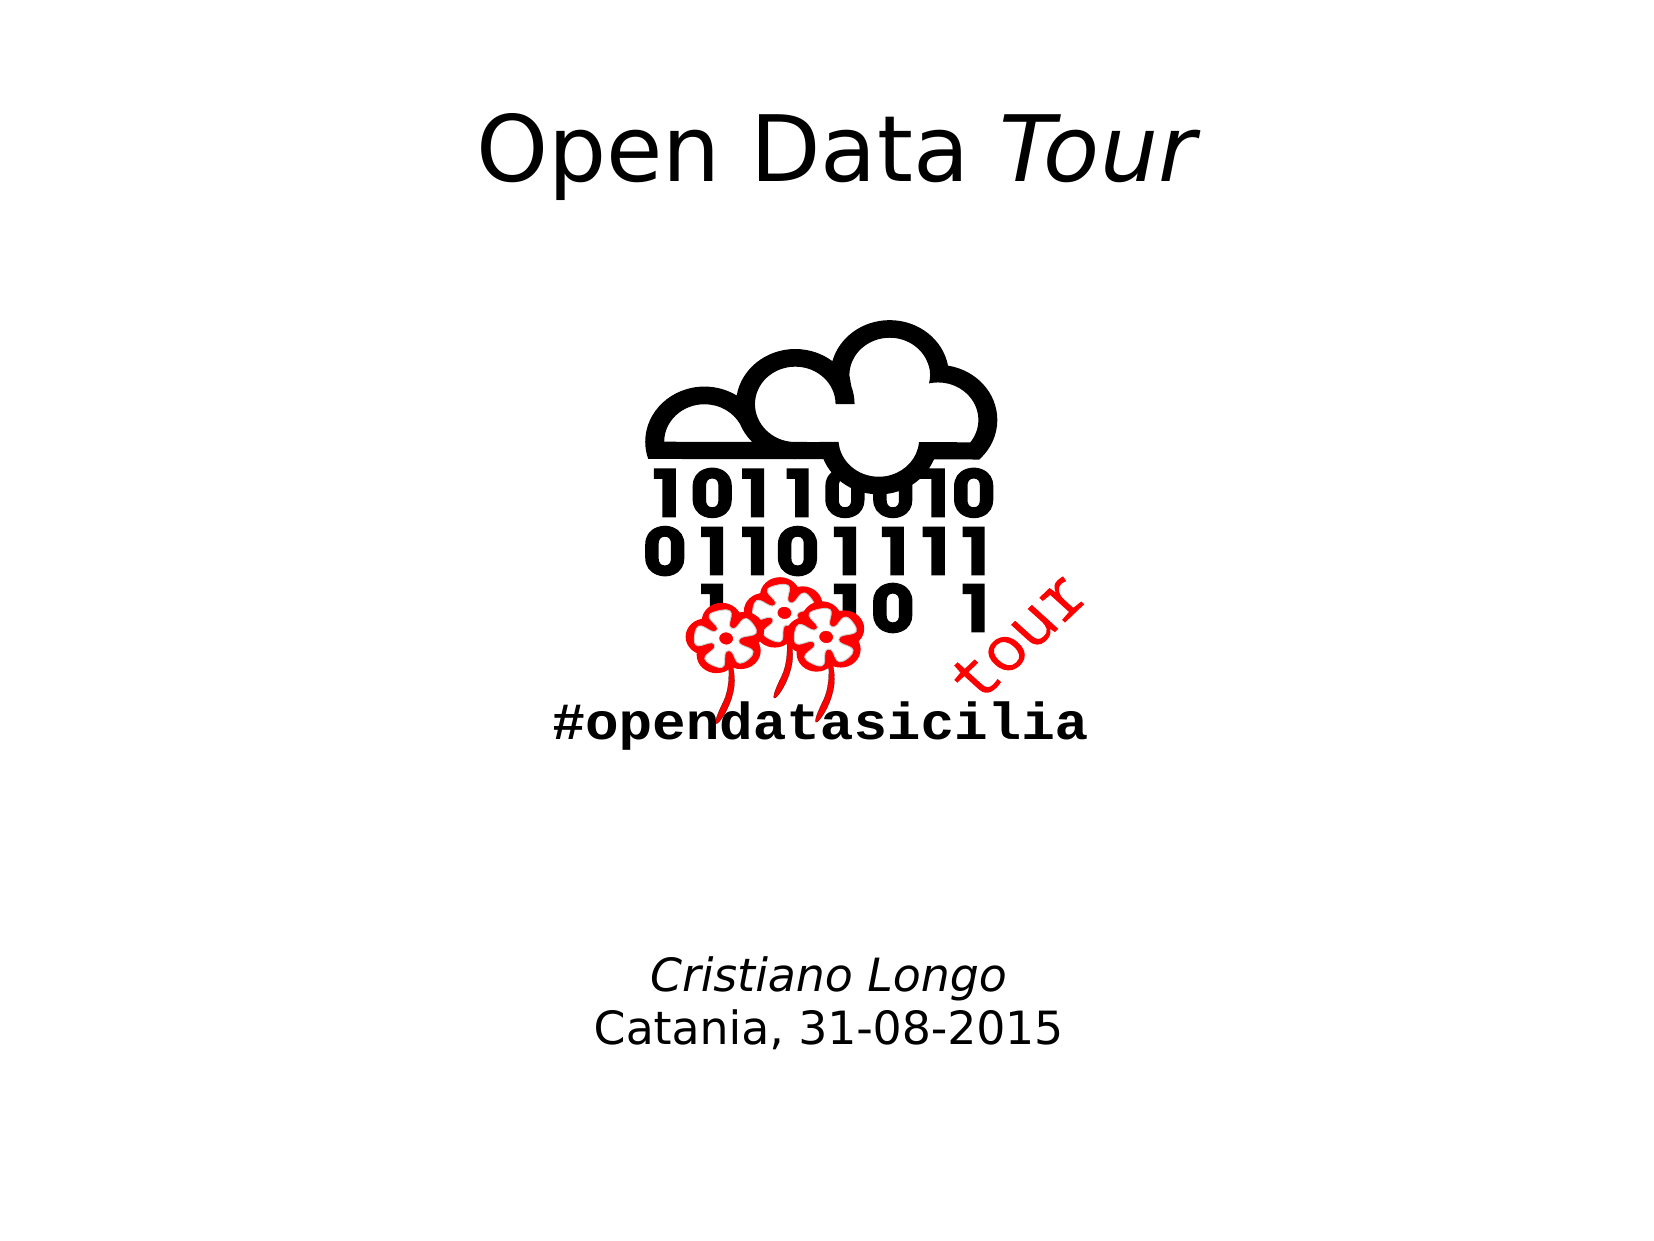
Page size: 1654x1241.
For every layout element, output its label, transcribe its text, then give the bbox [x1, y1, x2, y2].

title Open Data Tour [82, 47, 1591, 253]
picture [555, 320, 1088, 751]
title Cristiano Longo Catania, 31-08-2015 [75, 900, 1583, 1105]
